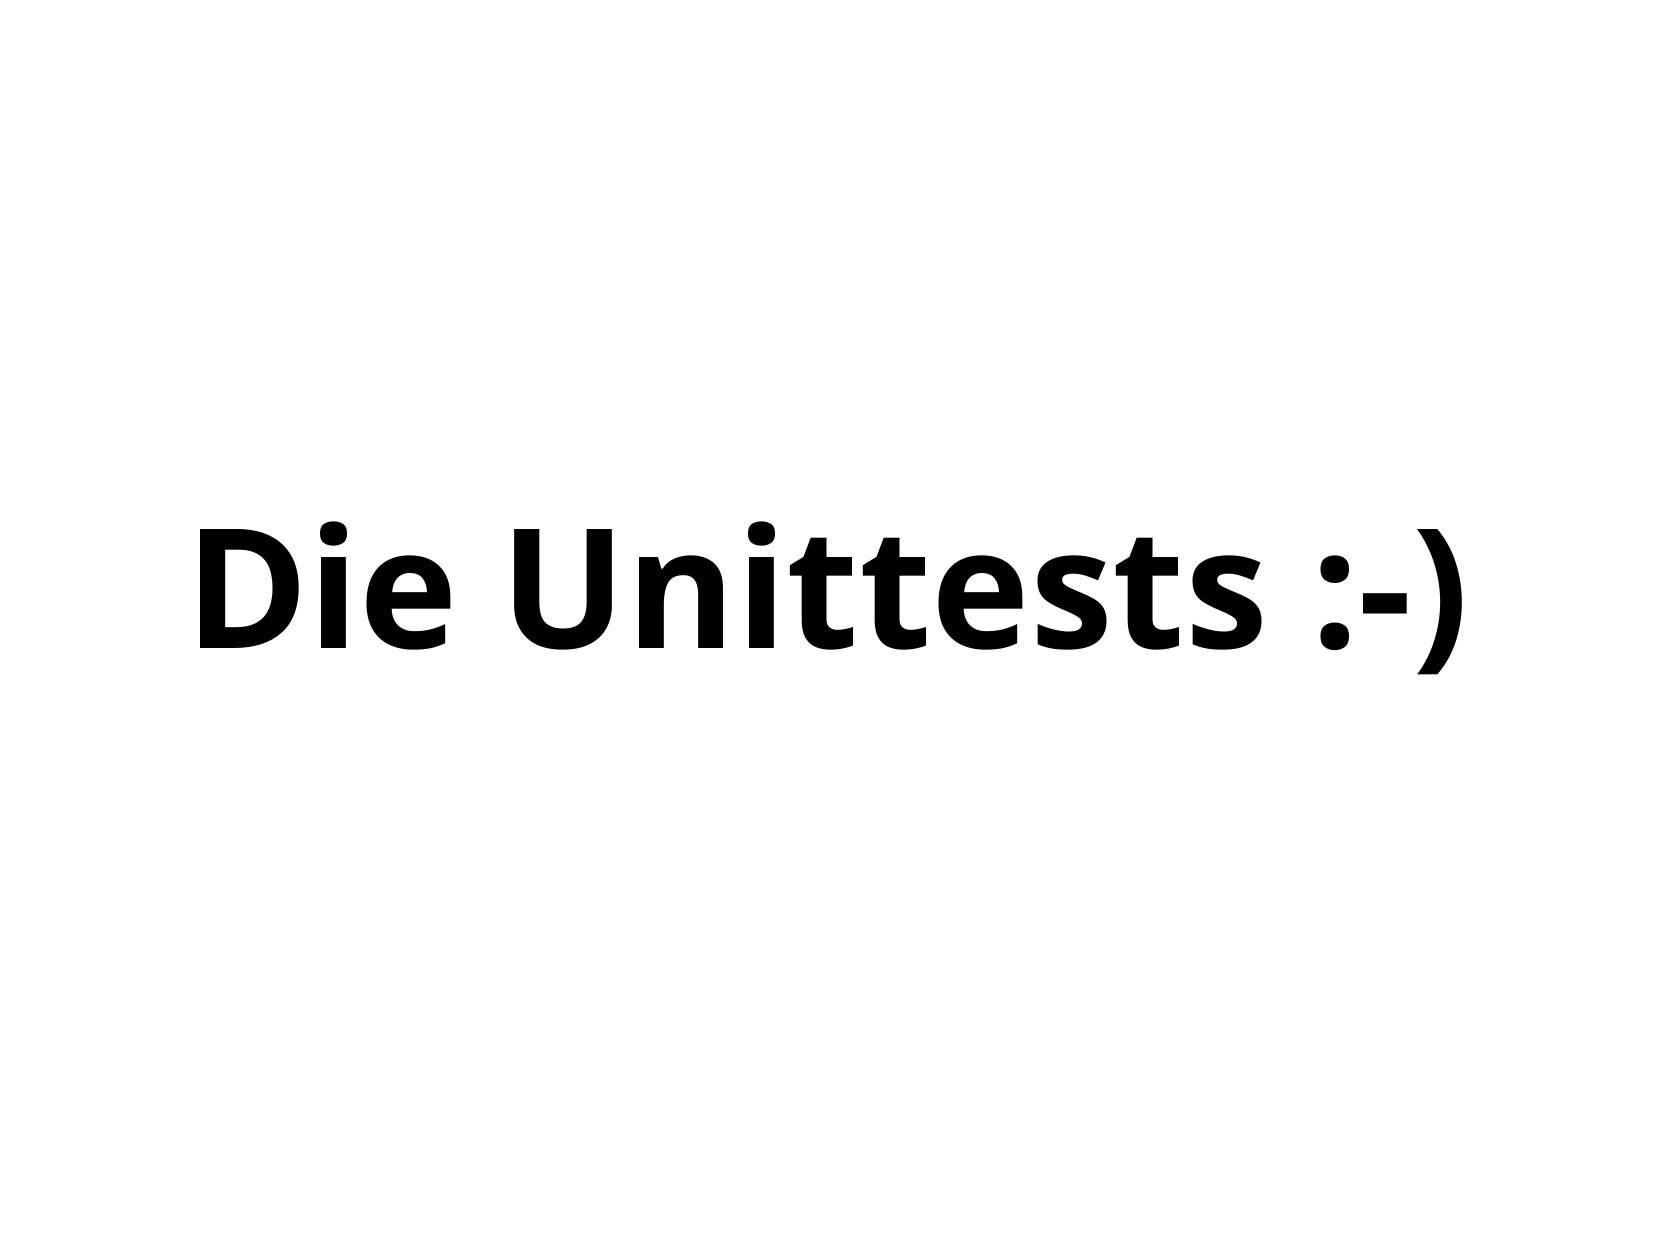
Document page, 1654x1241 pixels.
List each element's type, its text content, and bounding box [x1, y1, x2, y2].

title Die Unittests :-) [82, 487, 1571, 681]
